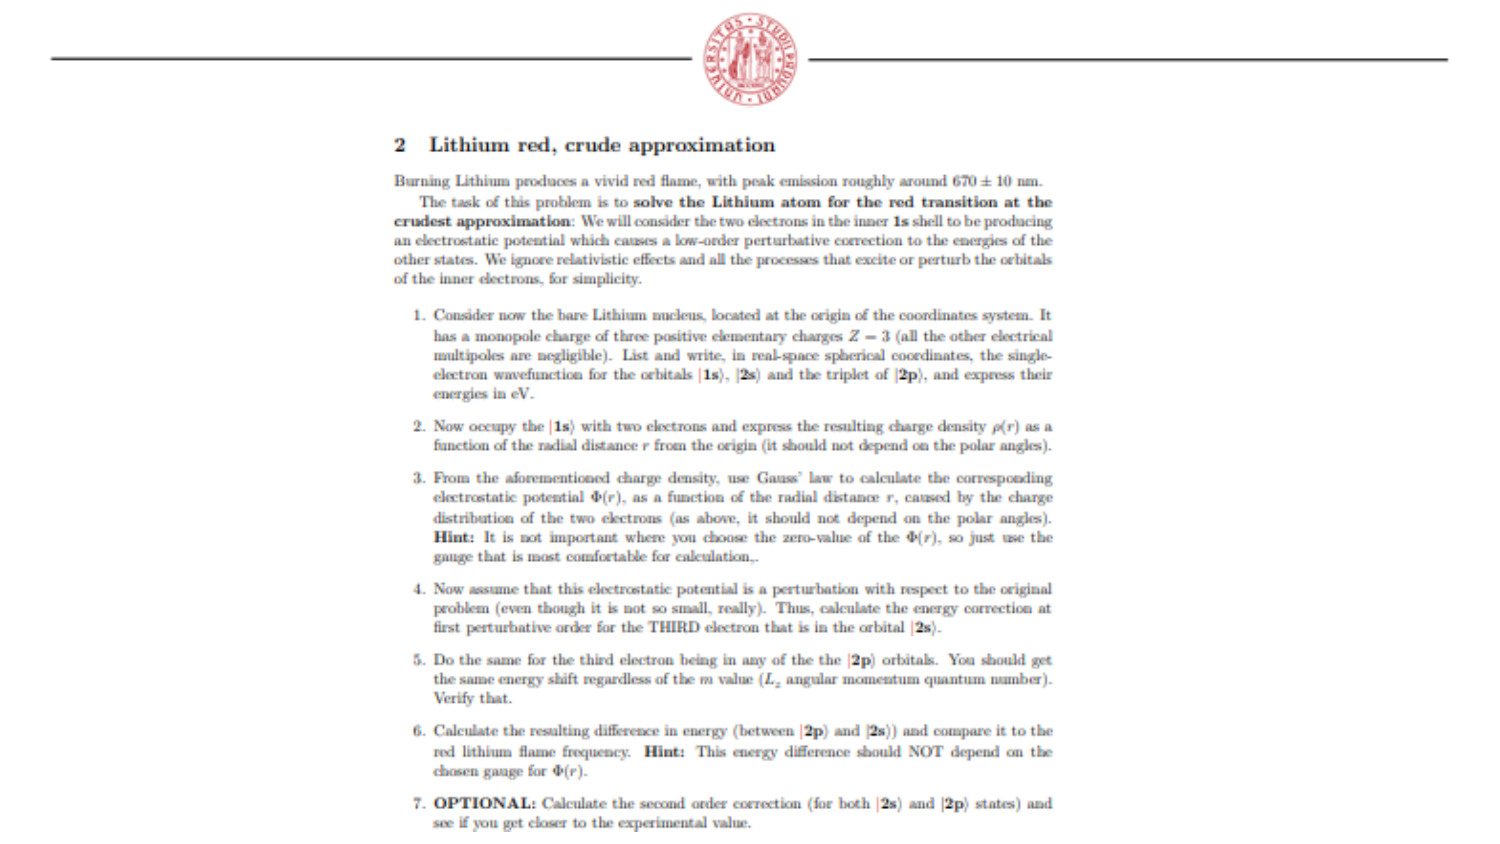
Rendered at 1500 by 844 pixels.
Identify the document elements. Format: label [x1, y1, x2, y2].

picture [355, 109, 1145, 832]
